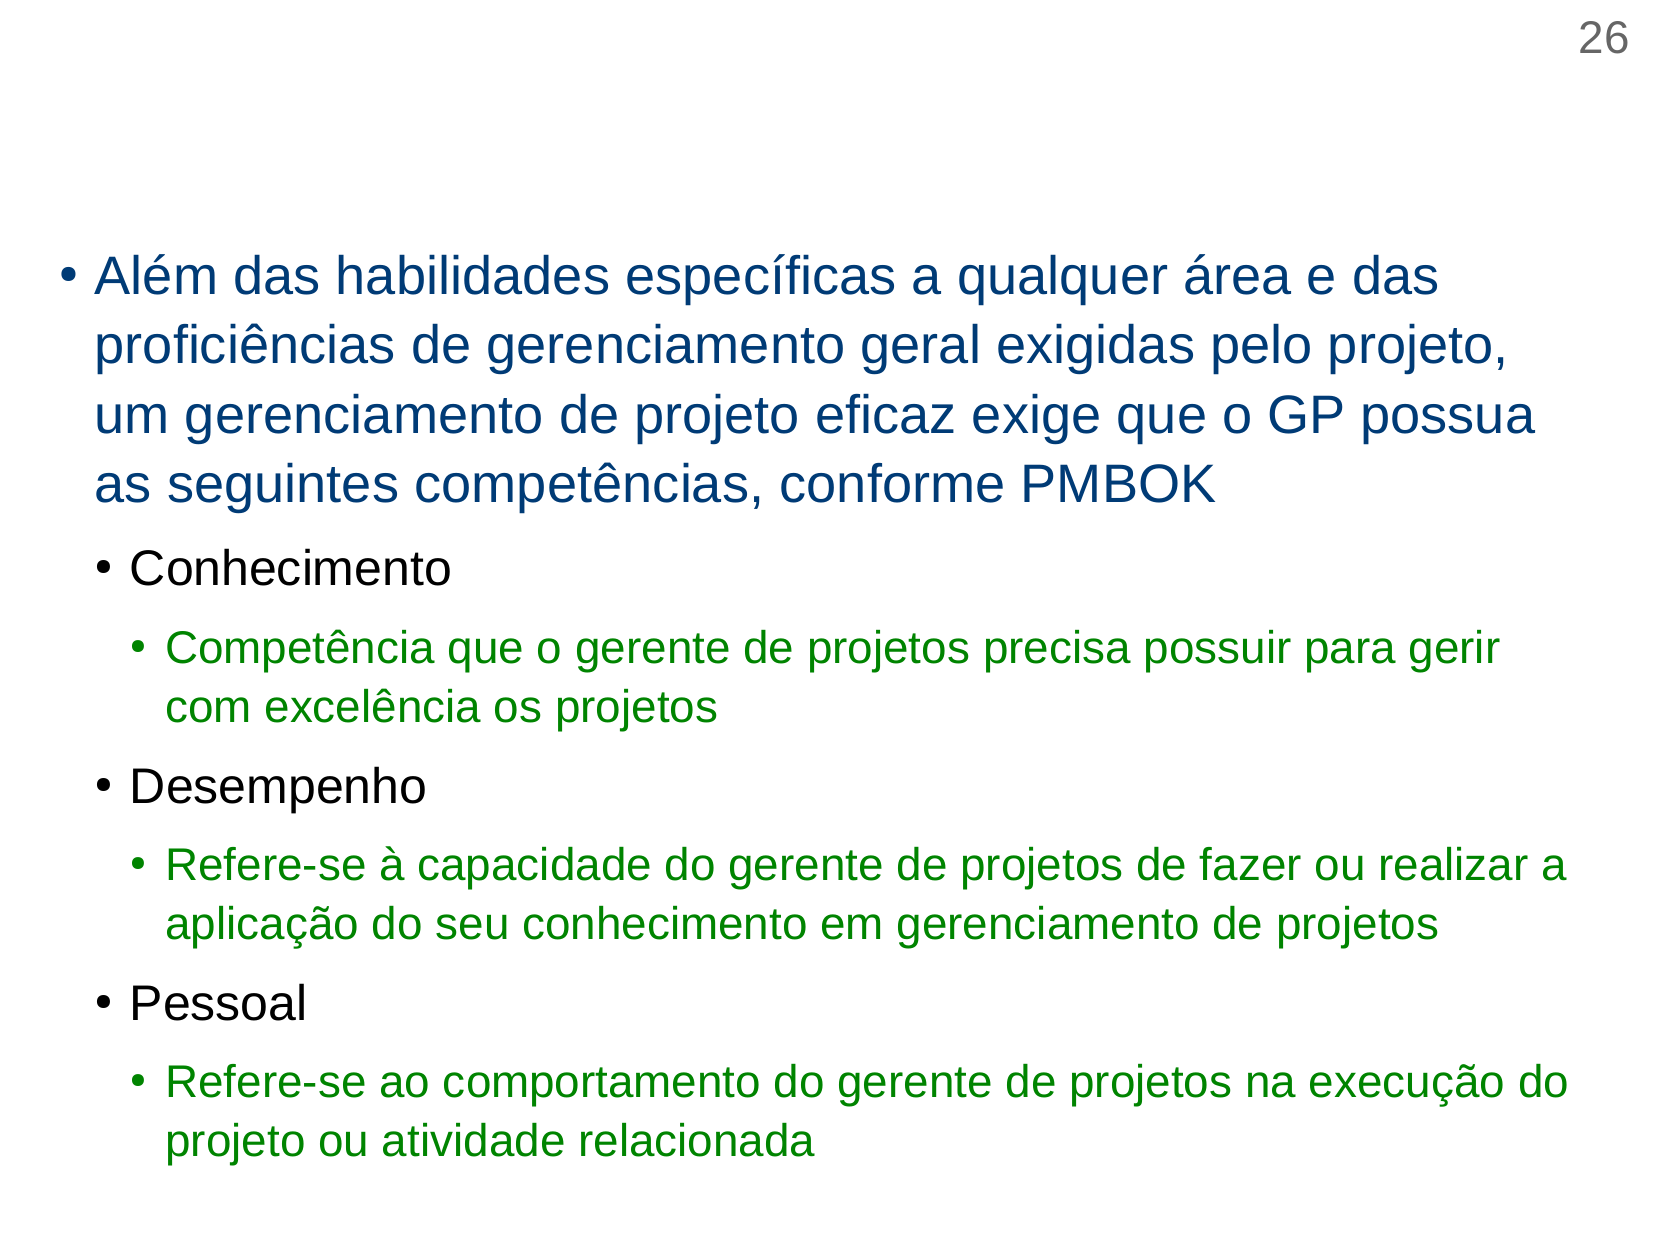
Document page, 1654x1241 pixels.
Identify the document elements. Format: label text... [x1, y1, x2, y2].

list Além das habilidades específicas a qualquer área e das proficiências de gerenciamento geral exigidas pelo projeto, um gerenciamento de projeto eficaz exige que o GP possua as seguintes competências, conforme PMBOK Conhecimento Competência que o gerente de projetos precisa possuir para gerir com excelência os projetos Desempenho Refere-se à capacidade do gerente de projetos de fazer ou realizar a aplicação do seu conhecimento em gerenciamento de projetos Pessoal Refere-se ao comportamento do gerente de projetos na execução do projeto ou atividade relacionada [59, 236, 1595, 1211]
